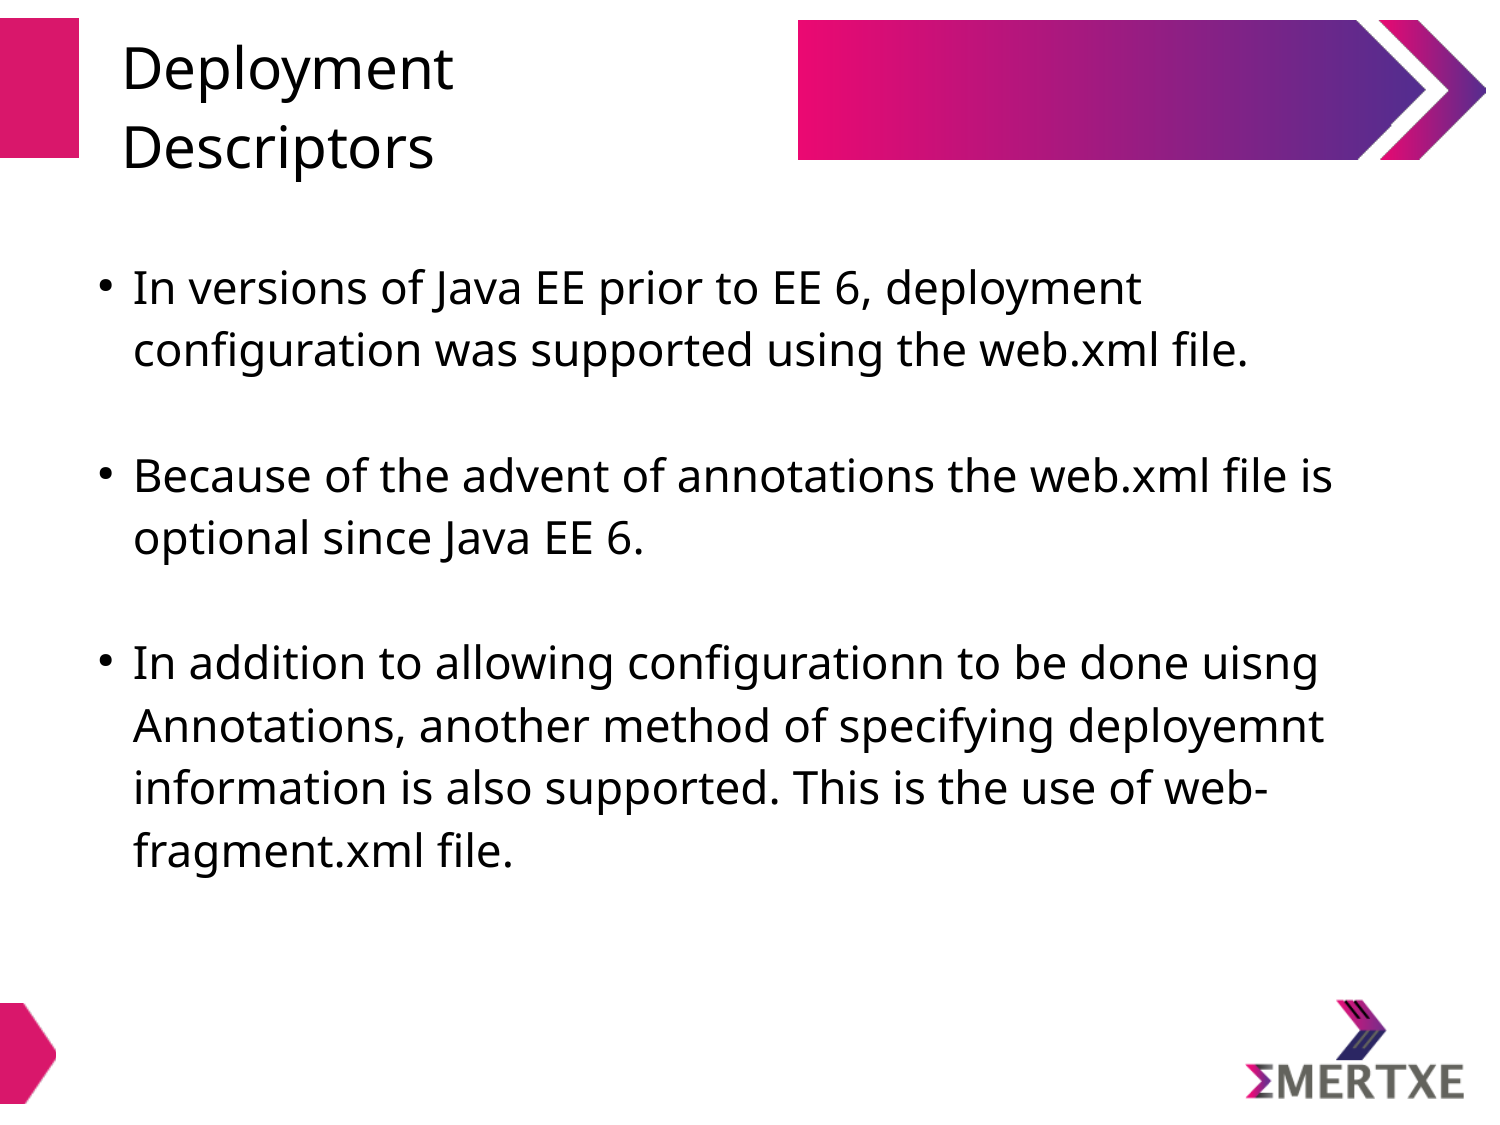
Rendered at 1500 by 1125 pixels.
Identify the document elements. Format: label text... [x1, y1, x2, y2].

picture [798, 20, 1486, 160]
text_box Deployment Descriptors [106, 20, 756, 171]
text_box In versions of Java EE prior to EE 6, deployment configuration was supported using the web.xml file. Because of the advent of annotations the web.xml file is optional since Java EE 6. In addition to allowing configurationn to be done uisng Annotations, another method of specifying deployemnt information is also supported. This is the use of web-fragment.xml file. [82, 248, 1430, 966]
picture [1245, 996, 1465, 1099]
